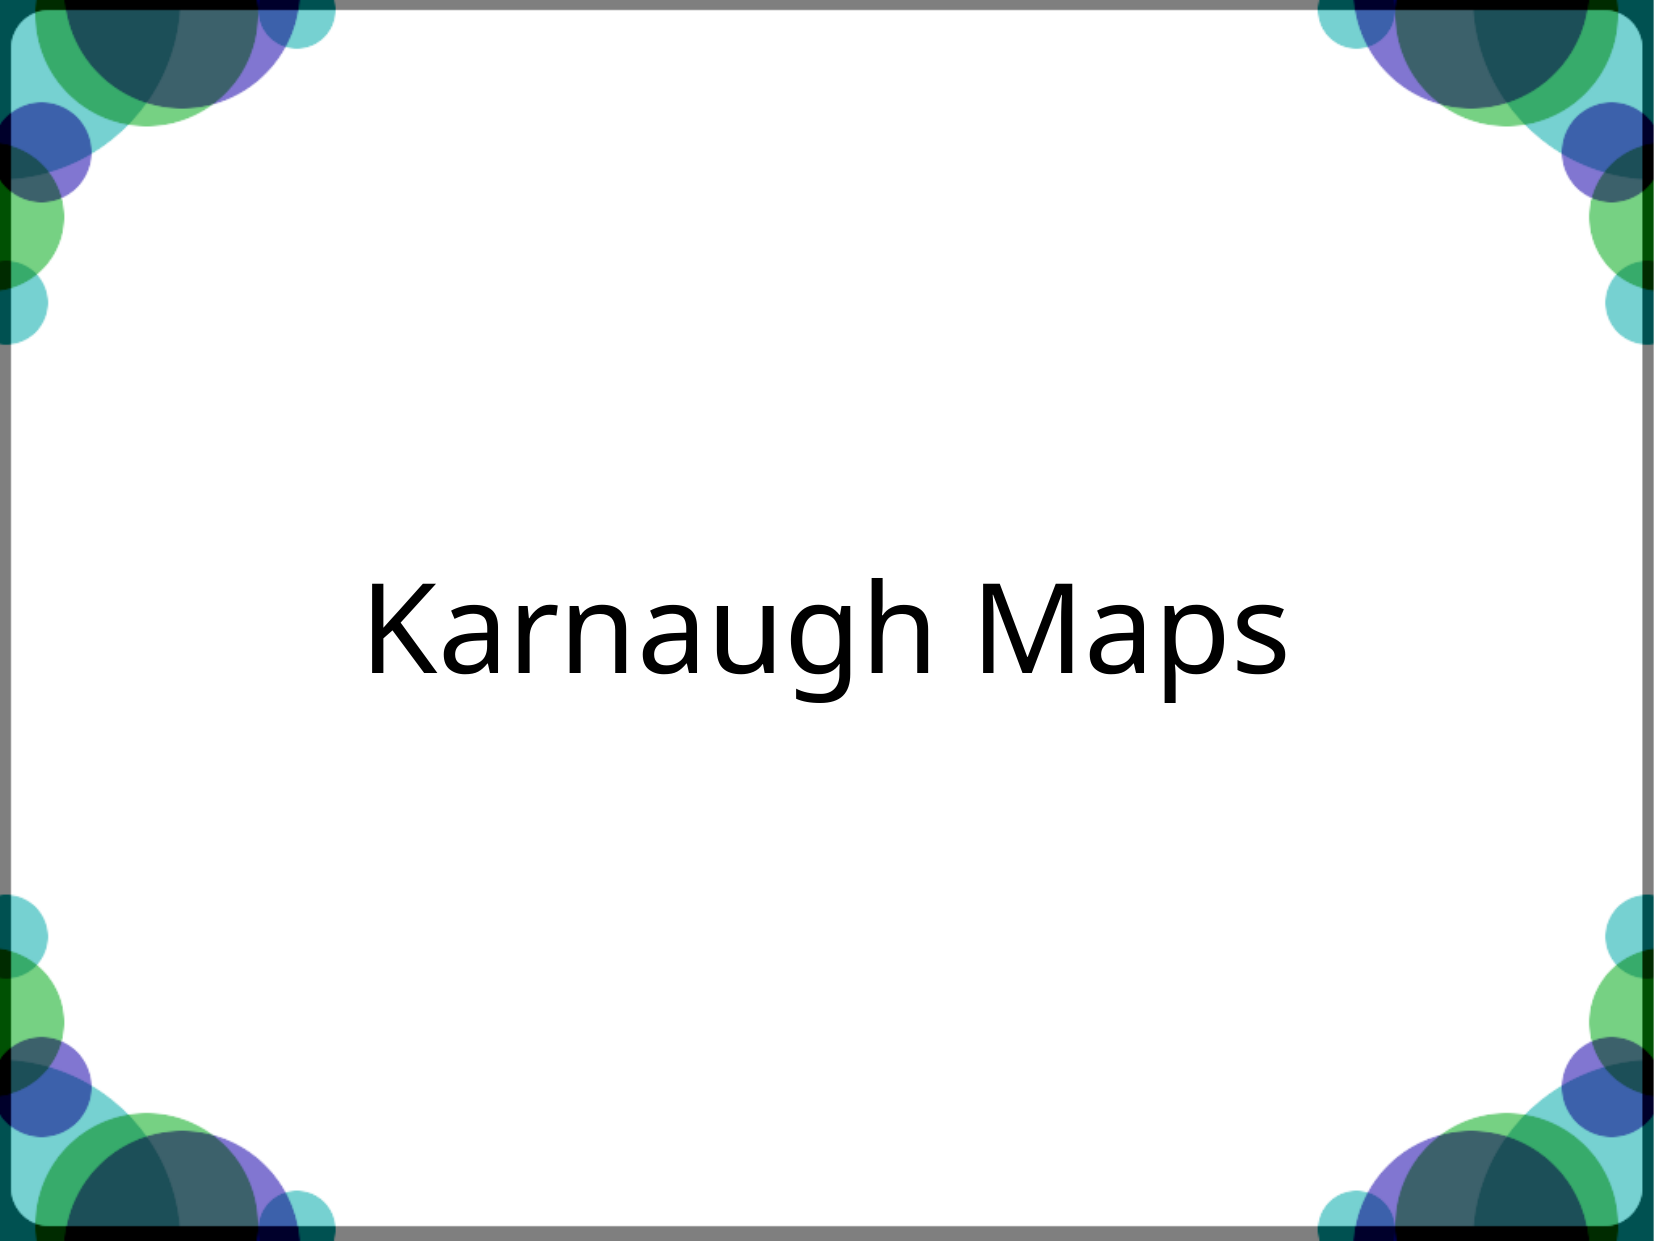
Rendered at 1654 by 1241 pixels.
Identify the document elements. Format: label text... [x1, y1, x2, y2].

title Karnaugh Maps [82, 521, 1571, 729]
picture [0, 0, 1654, 1241]
